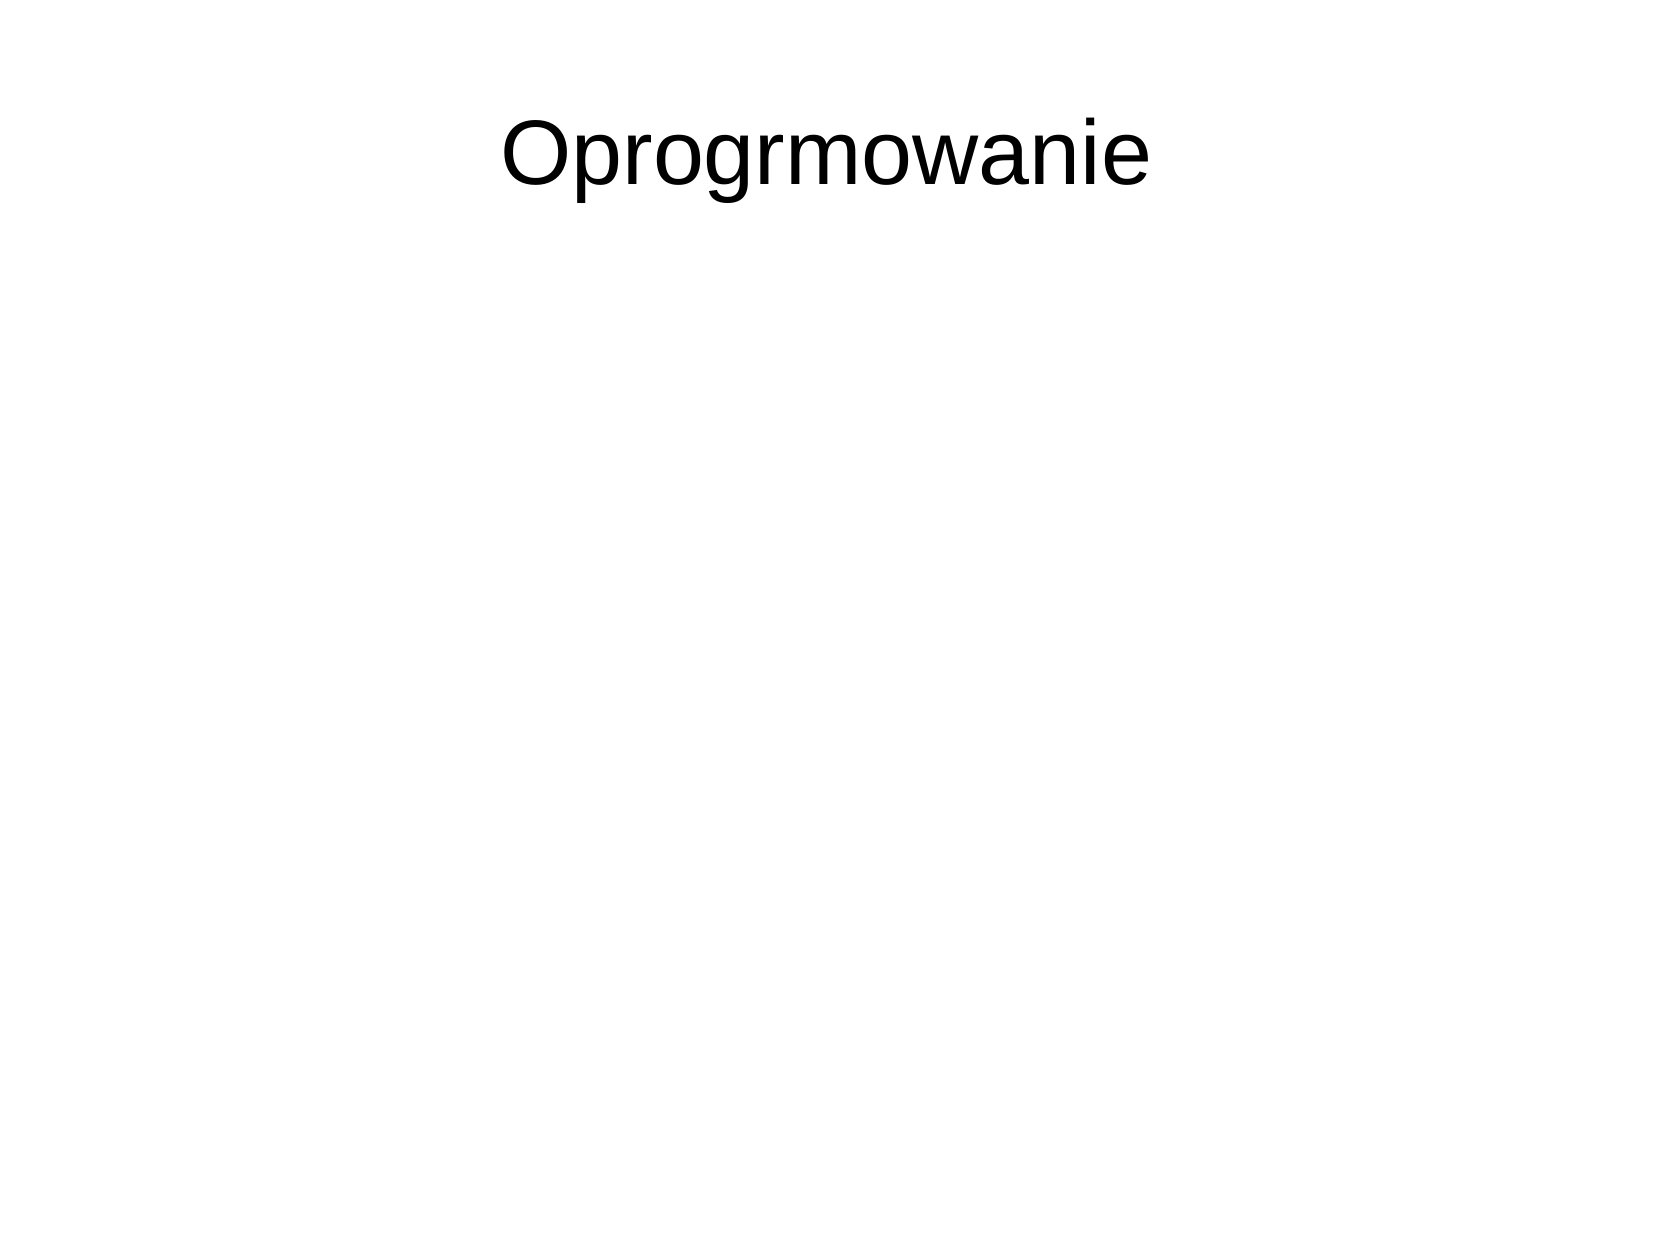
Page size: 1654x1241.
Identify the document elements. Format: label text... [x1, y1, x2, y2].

title Oprogrmowanie [82, 49, 1571, 257]
